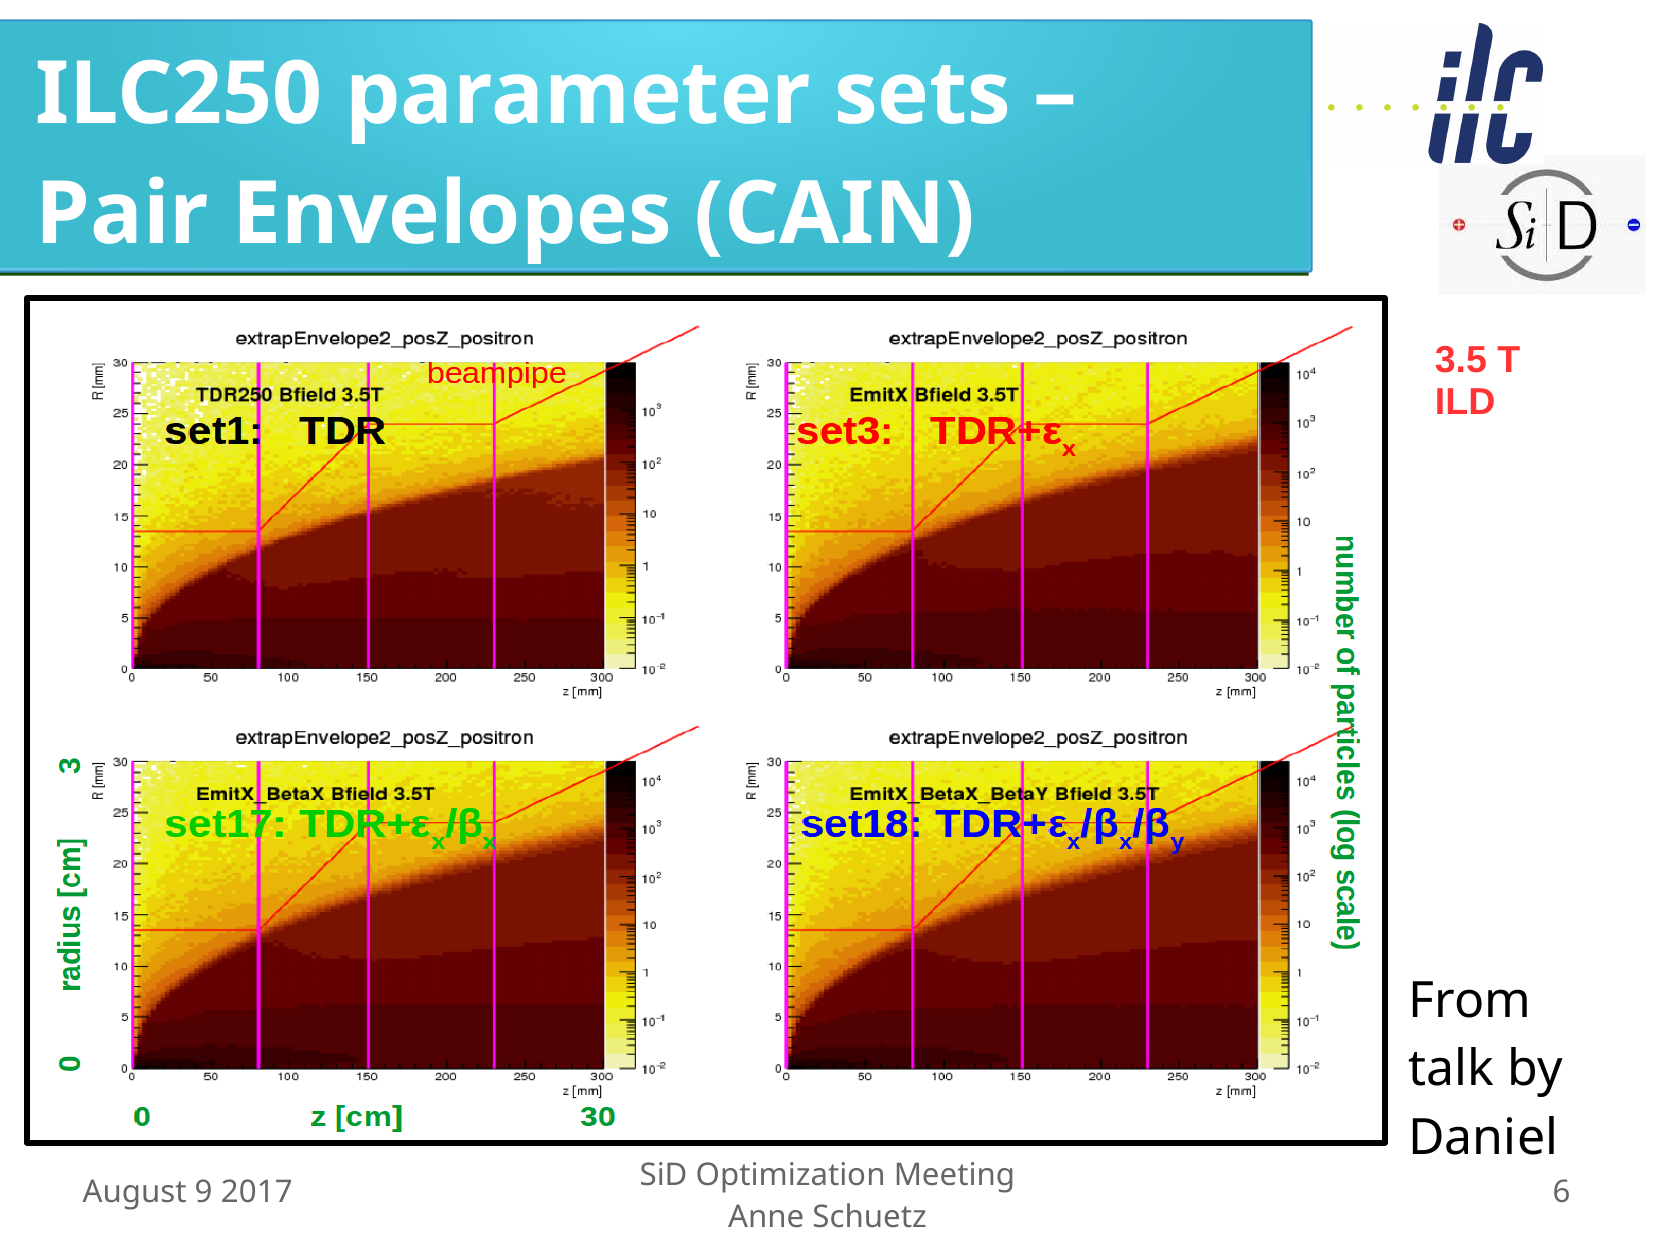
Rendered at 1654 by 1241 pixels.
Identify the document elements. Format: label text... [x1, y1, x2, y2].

title ILC250 parameter sets – Pair Envelopes (CAIN) [35, 23, 1235, 276]
text_box 3.5 T ILD [1420, 330, 1536, 430]
text_box From talk by Daniel [1393, 956, 1630, 1116]
picture [1328, 23, 1646, 295]
picture [29, 301, 1382, 1140]
